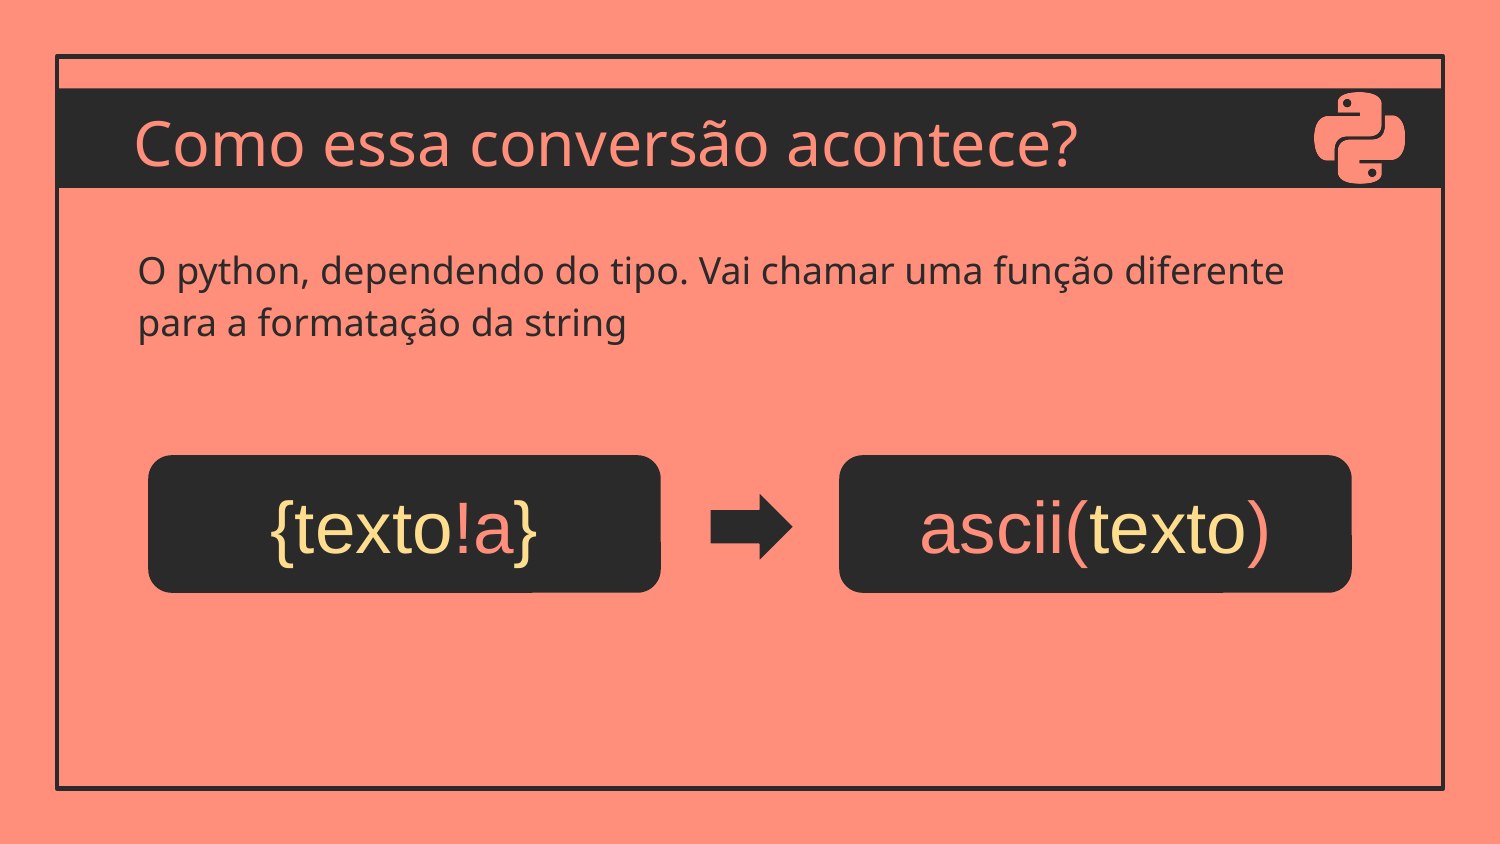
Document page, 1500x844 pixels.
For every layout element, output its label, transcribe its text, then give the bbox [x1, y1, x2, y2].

picture [1314, 92, 1405, 184]
title Como essa conversão acontece? [118, 88, 1142, 188]
text_box [709, 491, 794, 562]
text_box ascii(texto) [840, 455, 1352, 593]
list O python, dependendo do tipo. Vai chamar uma função diferente para a formatação da string [122, 225, 1378, 747]
text_box {texto!a} [148, 455, 661, 593]
